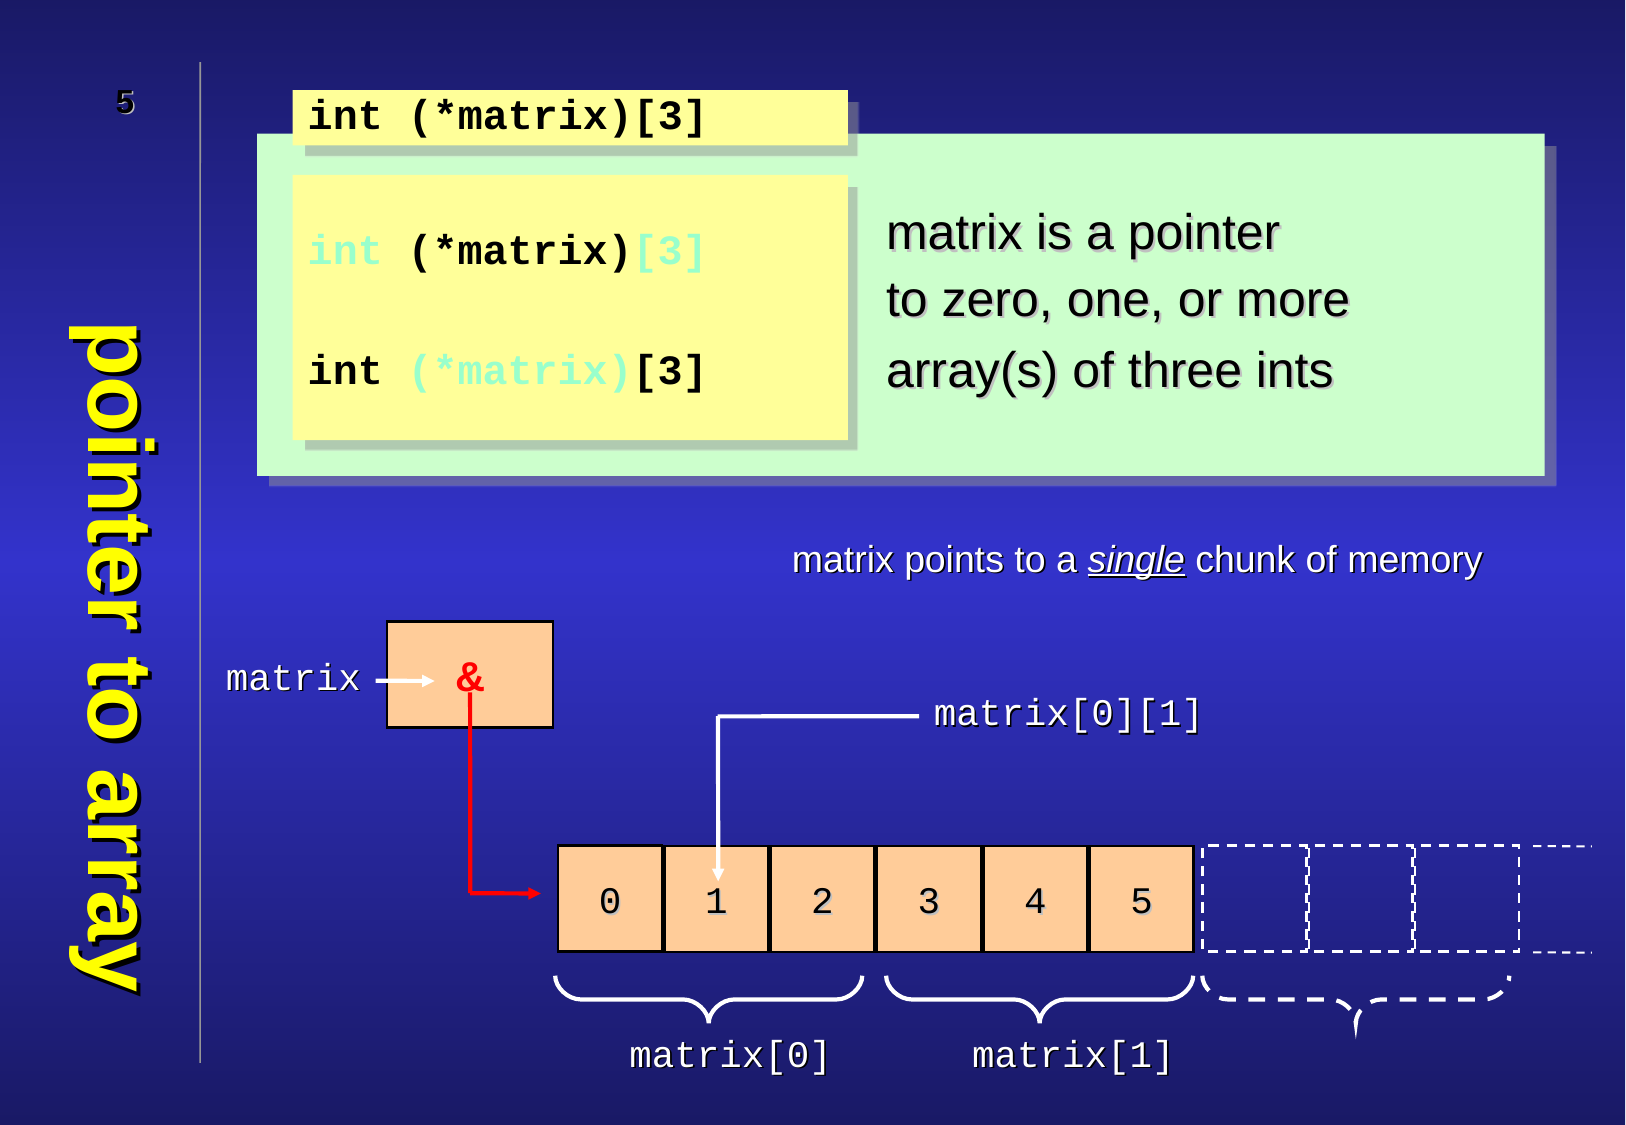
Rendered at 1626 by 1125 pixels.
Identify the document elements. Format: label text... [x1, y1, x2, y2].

text_box 3 [877, 846, 981, 953]
text_box 0 [558, 845, 663, 952]
text_box to zero, one, or more [871, 258, 1534, 334]
text_box matrix [186, 645, 376, 706]
text_box int (*matrix)[3] int (*matrix)[3] [292, 174, 848, 441]
title pointer to array [50, 219, 188, 1094]
text_box array(s) of three ints [871, 329, 1451, 465]
text_box matrix[0][1] [919, 680, 1250, 742]
text_box 1 [664, 846, 769, 953]
text_box matrix is a pointer [871, 192, 1451, 258]
text_box matrix points to a single chunk of memory [777, 527, 1548, 588]
text_box 2 [770, 846, 875, 953]
text_box int (*matrix)[3] [292, 90, 848, 146]
text_box [257, 133, 1545, 476]
text_box 4 [983, 846, 1088, 953]
text_box 5 [1089, 846, 1194, 953]
text_box matrix[0] [614, 1022, 887, 1083]
text_box & [387, 621, 553, 728]
text_box matrix[1] [957, 1022, 1229, 1083]
